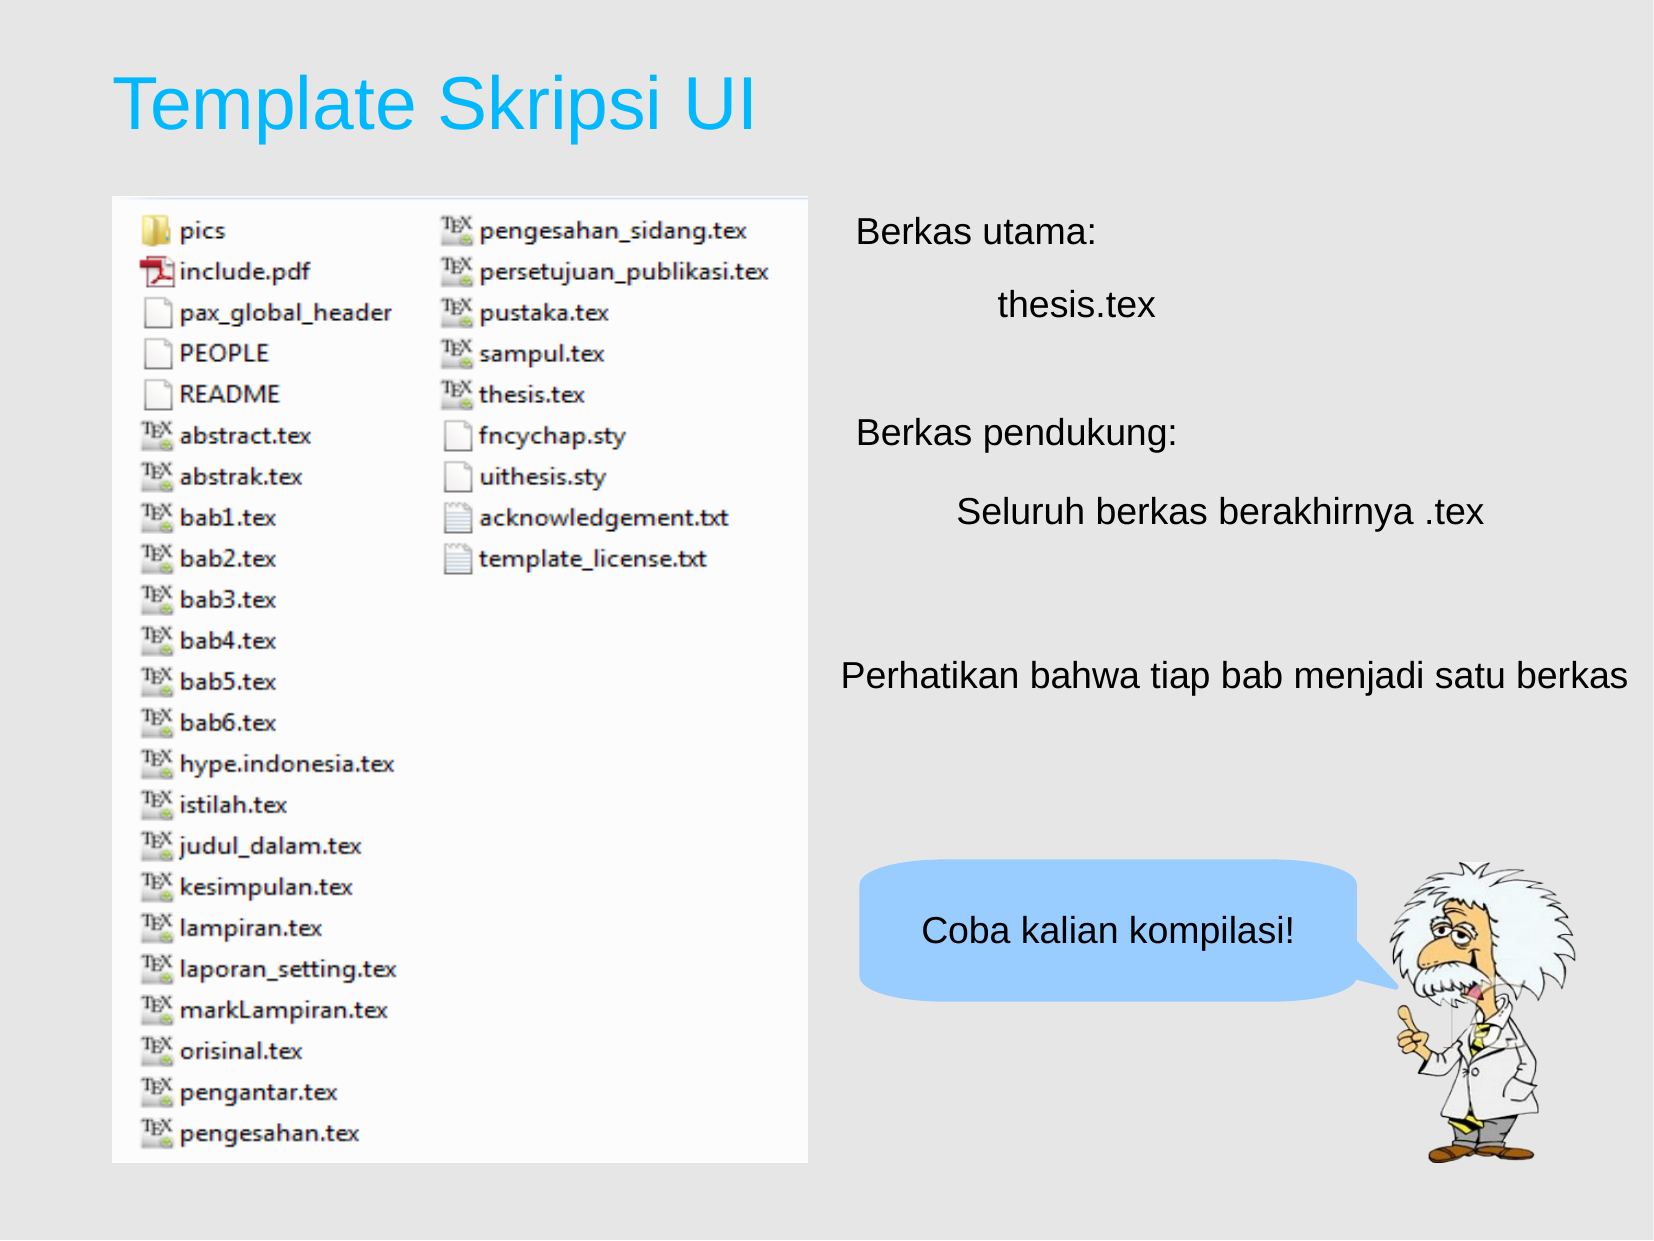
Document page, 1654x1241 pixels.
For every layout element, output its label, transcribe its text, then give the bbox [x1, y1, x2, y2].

text_box Berkas utama: [840, 203, 1123, 261]
title Template Skripsi UI [112, 56, 1571, 151]
text_box Perhatikan bahwa tiap bab menjadi satu berkas [825, 647, 1643, 705]
text_box thesis.tex [982, 276, 1171, 334]
text_box Coba kalian kompilasi! [862, 862, 1396, 999]
text_box Seluruh berkas berakhirnya .tex [941, 483, 1499, 541]
picture [1387, 862, 1579, 1163]
text_box Berkas pendukung: [841, 404, 1204, 462]
picture [112, 196, 808, 1163]
